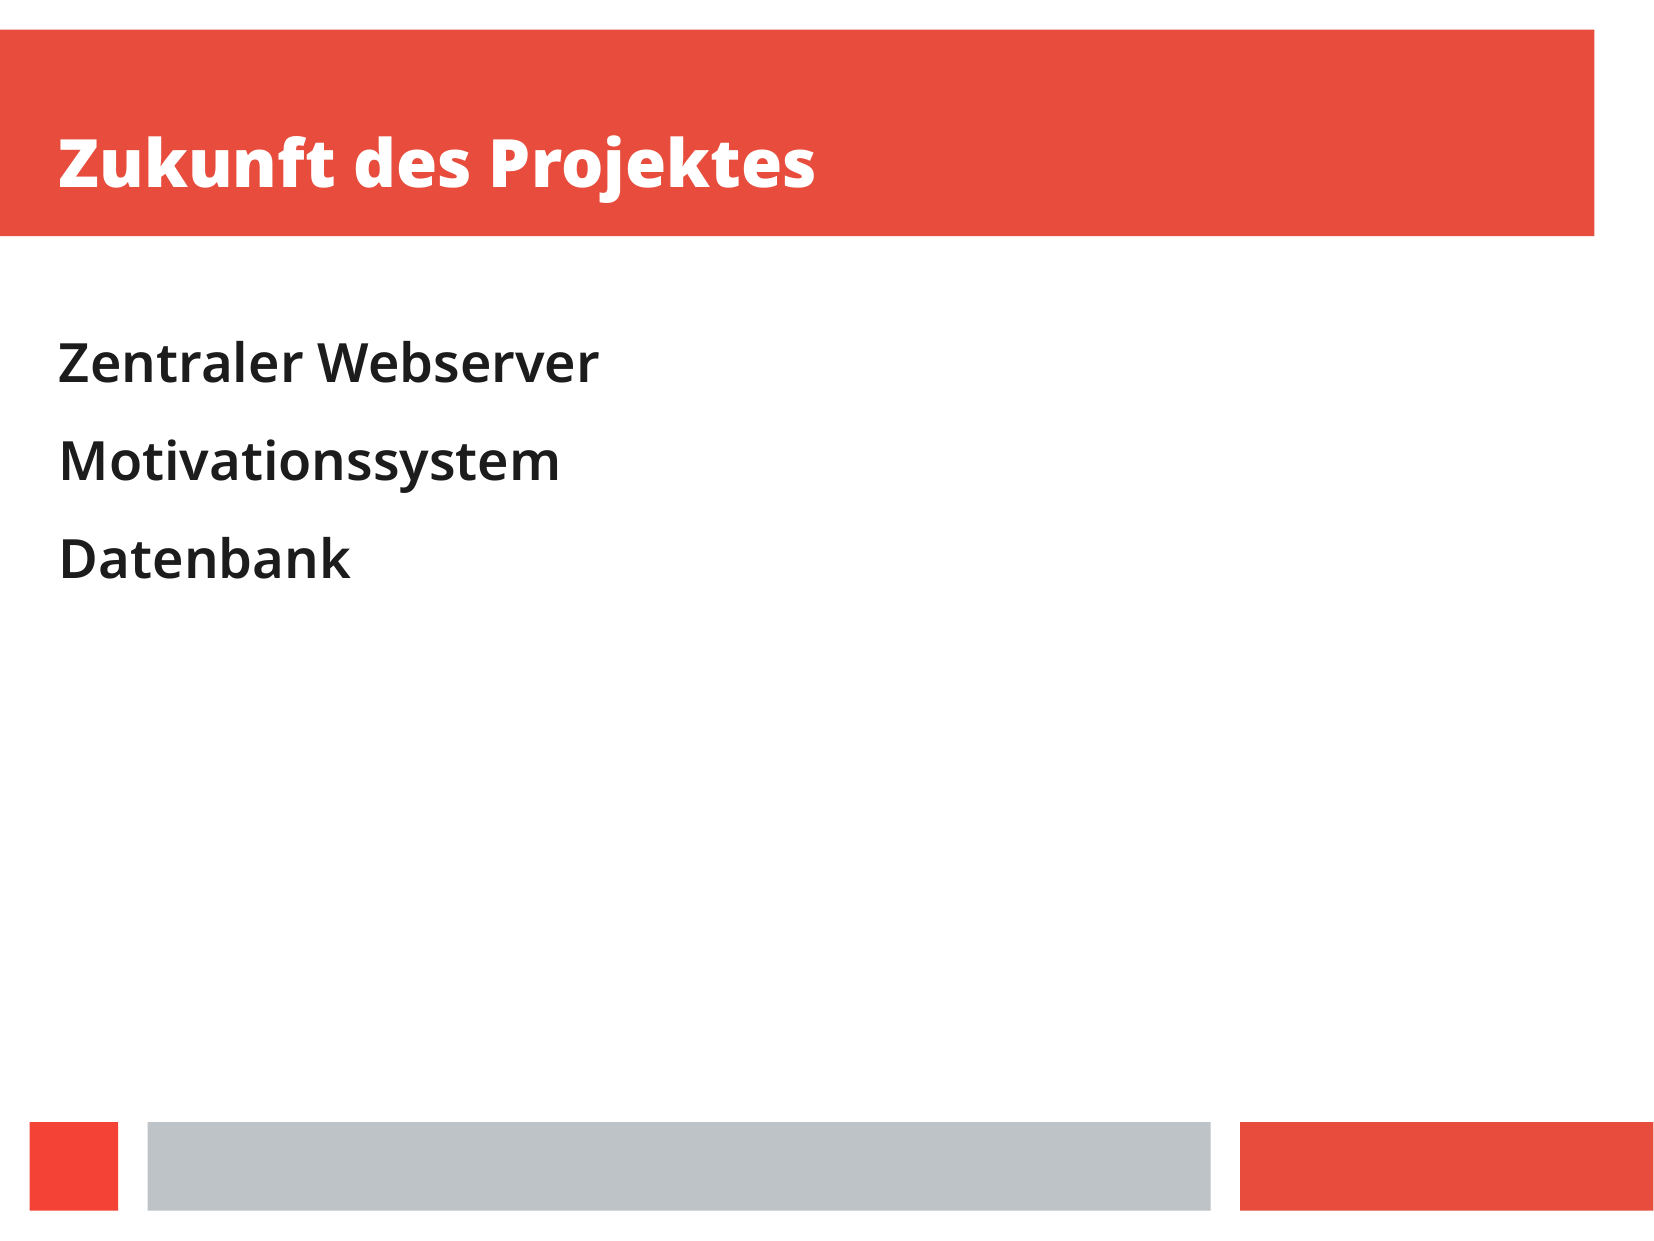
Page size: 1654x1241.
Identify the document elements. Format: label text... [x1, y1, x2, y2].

title Zukunft des Projektes [59, 59, 1595, 207]
list Zentraler Webserver Motivationssystem Datenbank [59, 324, 1565, 1093]
